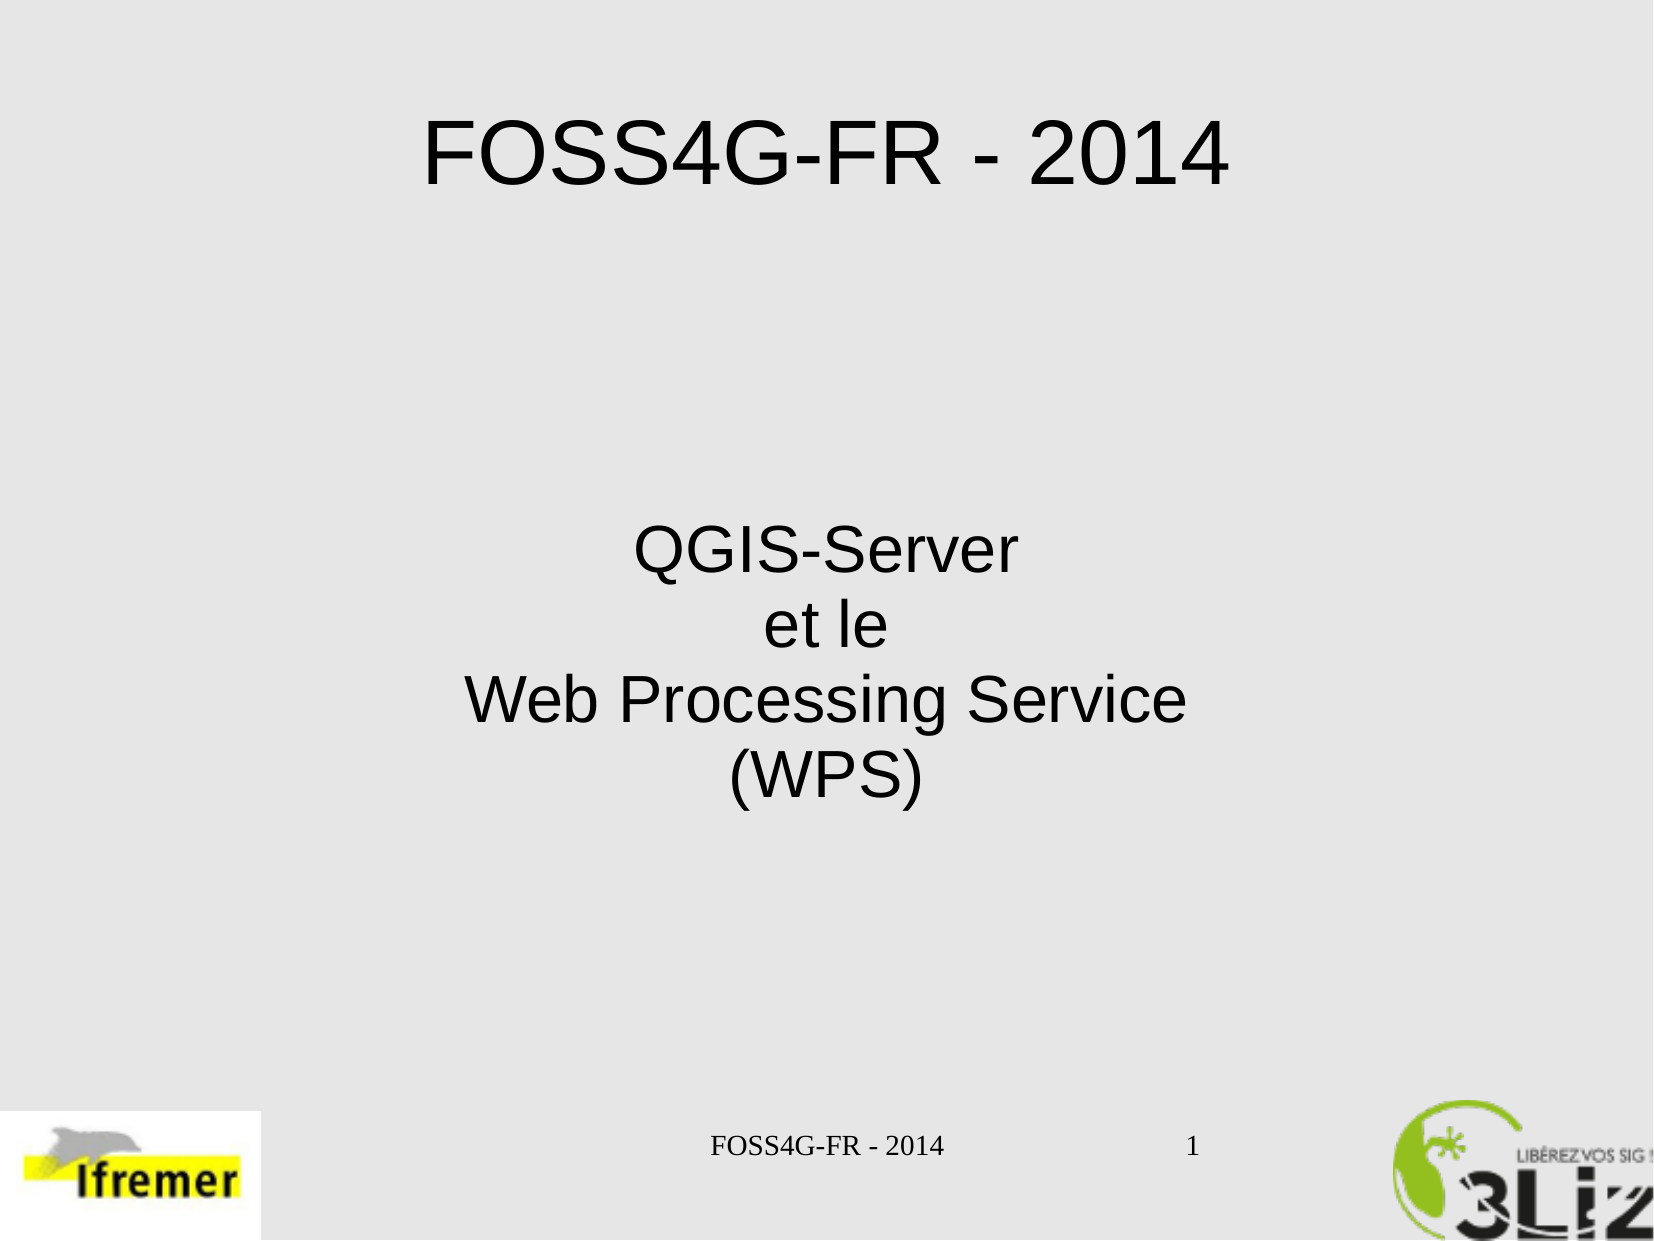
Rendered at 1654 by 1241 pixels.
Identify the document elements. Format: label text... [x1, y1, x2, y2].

picture [1393, 1100, 1654, 1241]
subtitle QGIS-Server et le Web Processing Service (WPS) [82, 297, 1571, 1102]
picture [0, 1111, 261, 1241]
title FOSS4G-FR - 2014 [82, 49, 1571, 257]
